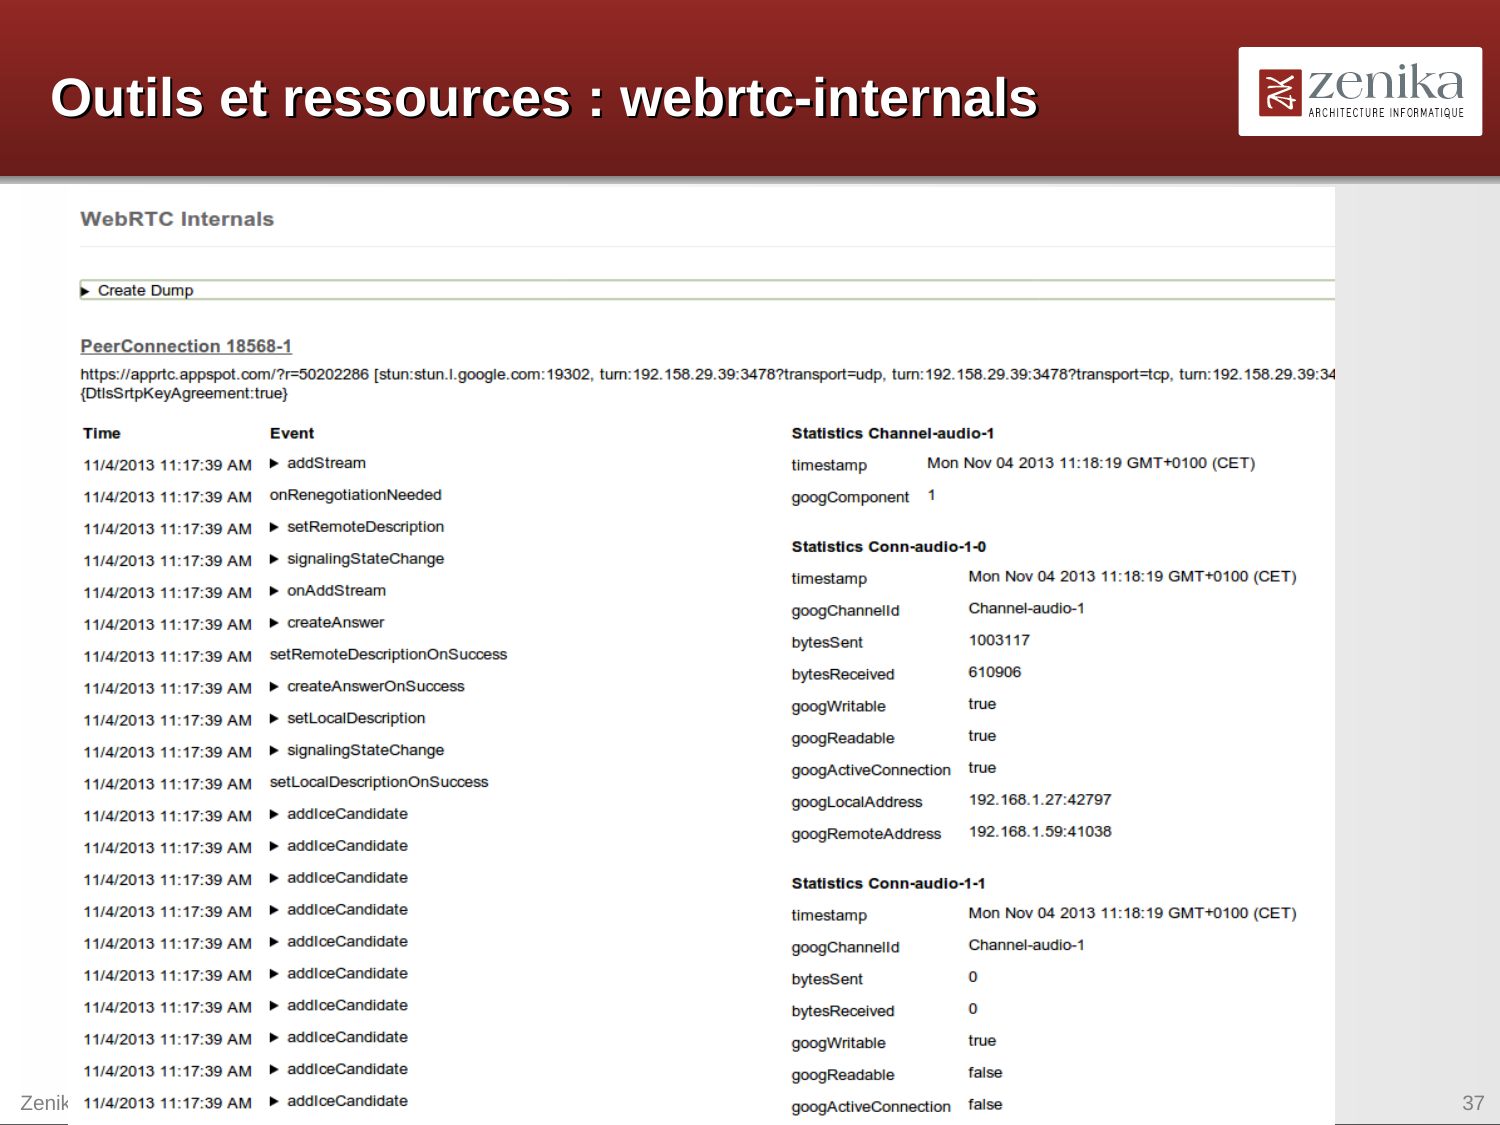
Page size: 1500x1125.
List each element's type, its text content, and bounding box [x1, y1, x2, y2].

picture [1257, 58, 1464, 125]
picture [68, 187, 1335, 1125]
title Outils et ressources : webrtc-internals [50, 15, 1206, 180]
